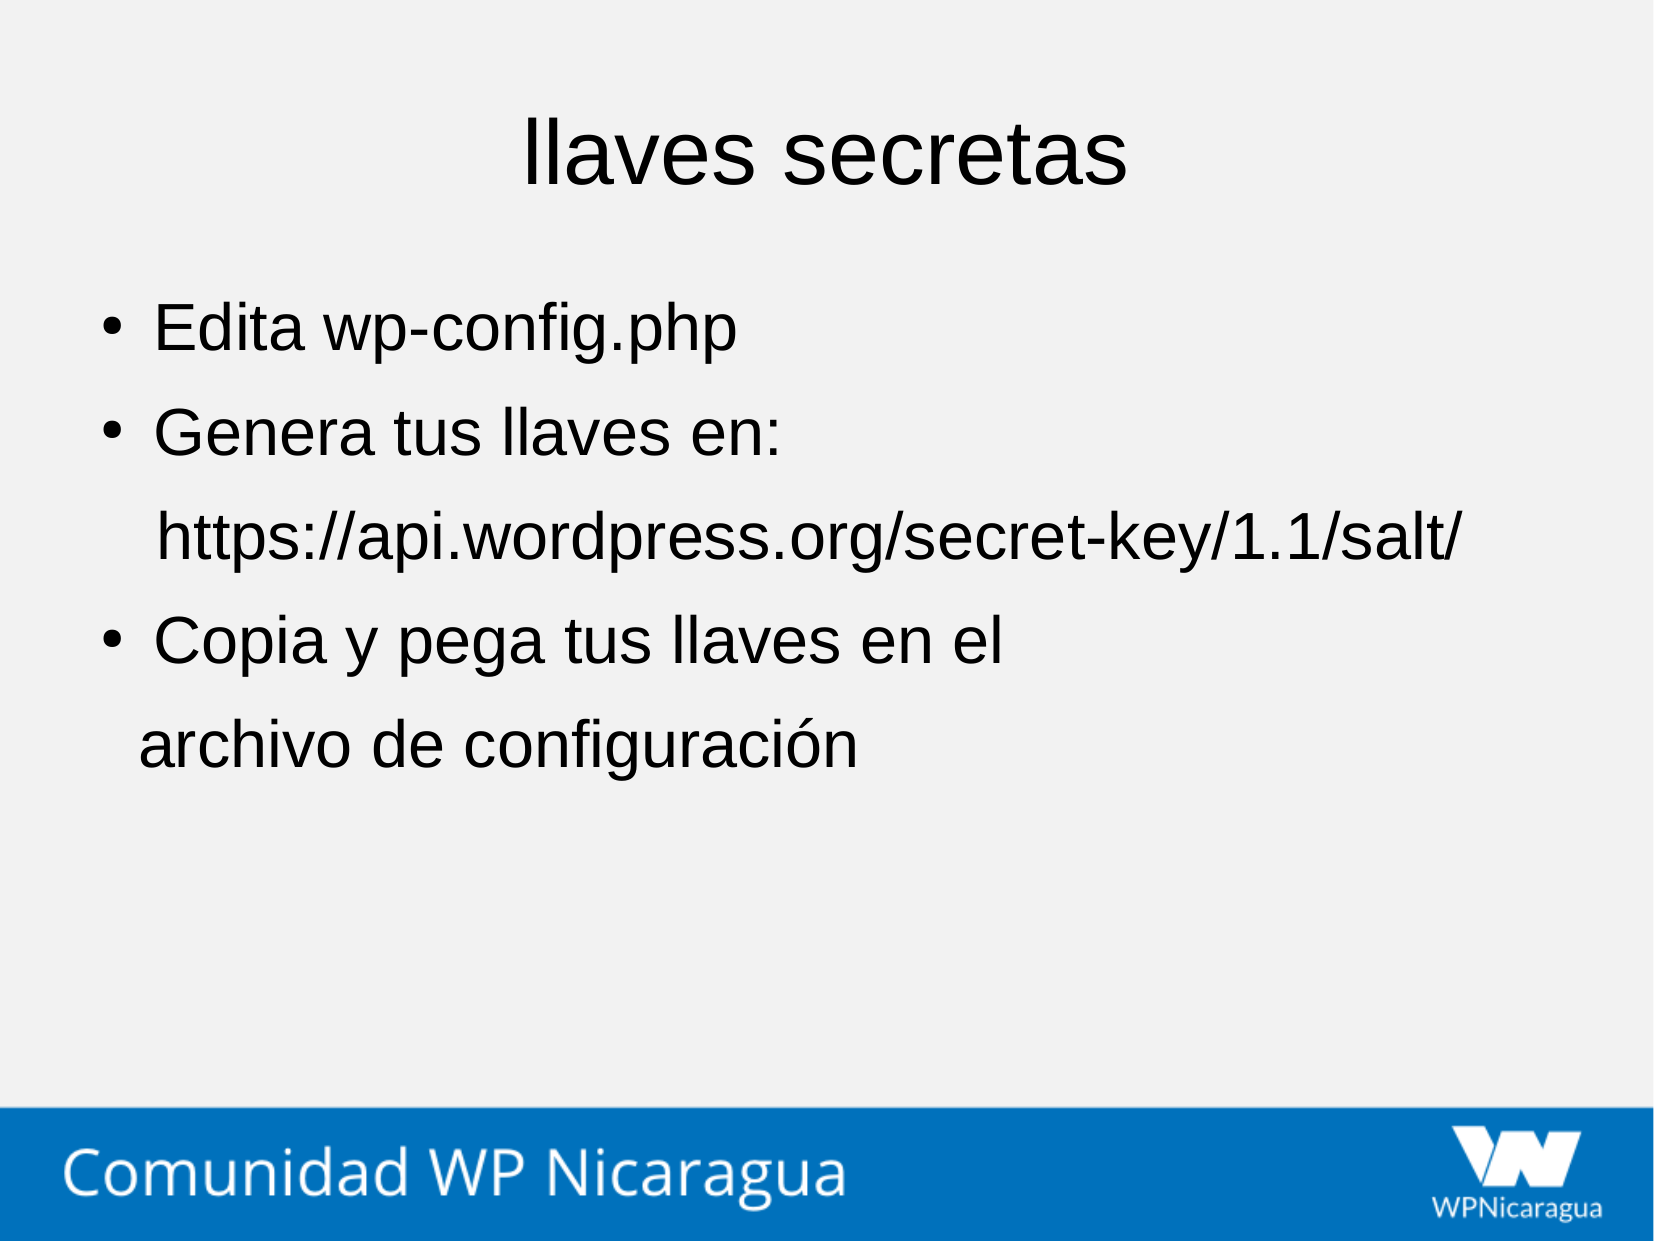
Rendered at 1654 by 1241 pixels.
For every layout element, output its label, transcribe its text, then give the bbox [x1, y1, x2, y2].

picture [0, 0, 1654, 1241]
title llaves secretas [82, 49, 1571, 257]
list Edita wp-­config.php Genera tus llaves en: https://api.wordpress.org/secret-key/1.1/salt/ Copia y pega tus llaves en el archivo de configuración [82, 290, 1571, 1010]
